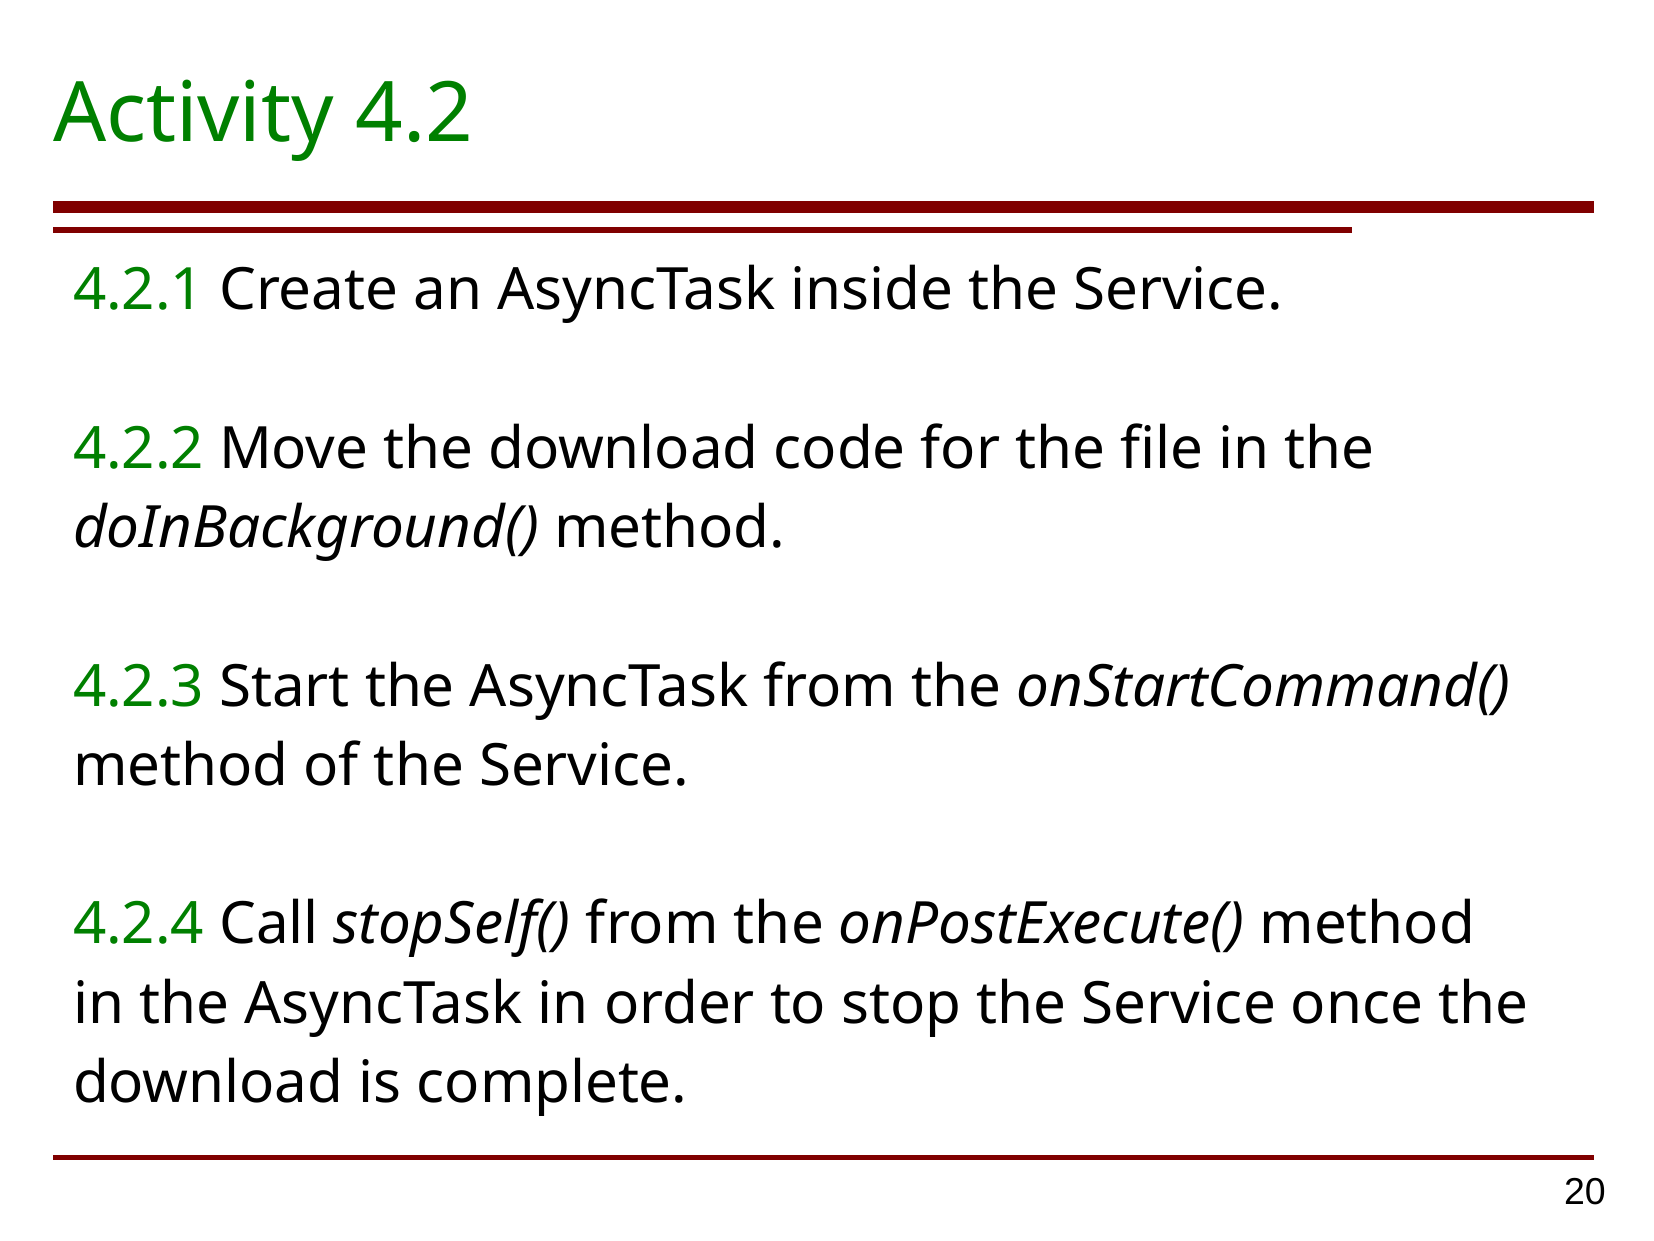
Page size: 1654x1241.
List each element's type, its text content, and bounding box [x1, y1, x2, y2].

text_box <number> [35, 1163, 1654, 1221]
text_box 4.2.1 Create an AsyncTask inside the Service. 4.2.2 Move the download code for the file in the doInBackground() method. 4.2.3 Start the AsyncTask from the onStartCommand() method of the Service. 4.2.4 Call stopSelf() from the onPostExecute() method in the AsyncTask in order to stop the Service once the download is complete. [58, 240, 1515, 1152]
subtitle Activity 4.2 [53, 48, 1542, 172]
